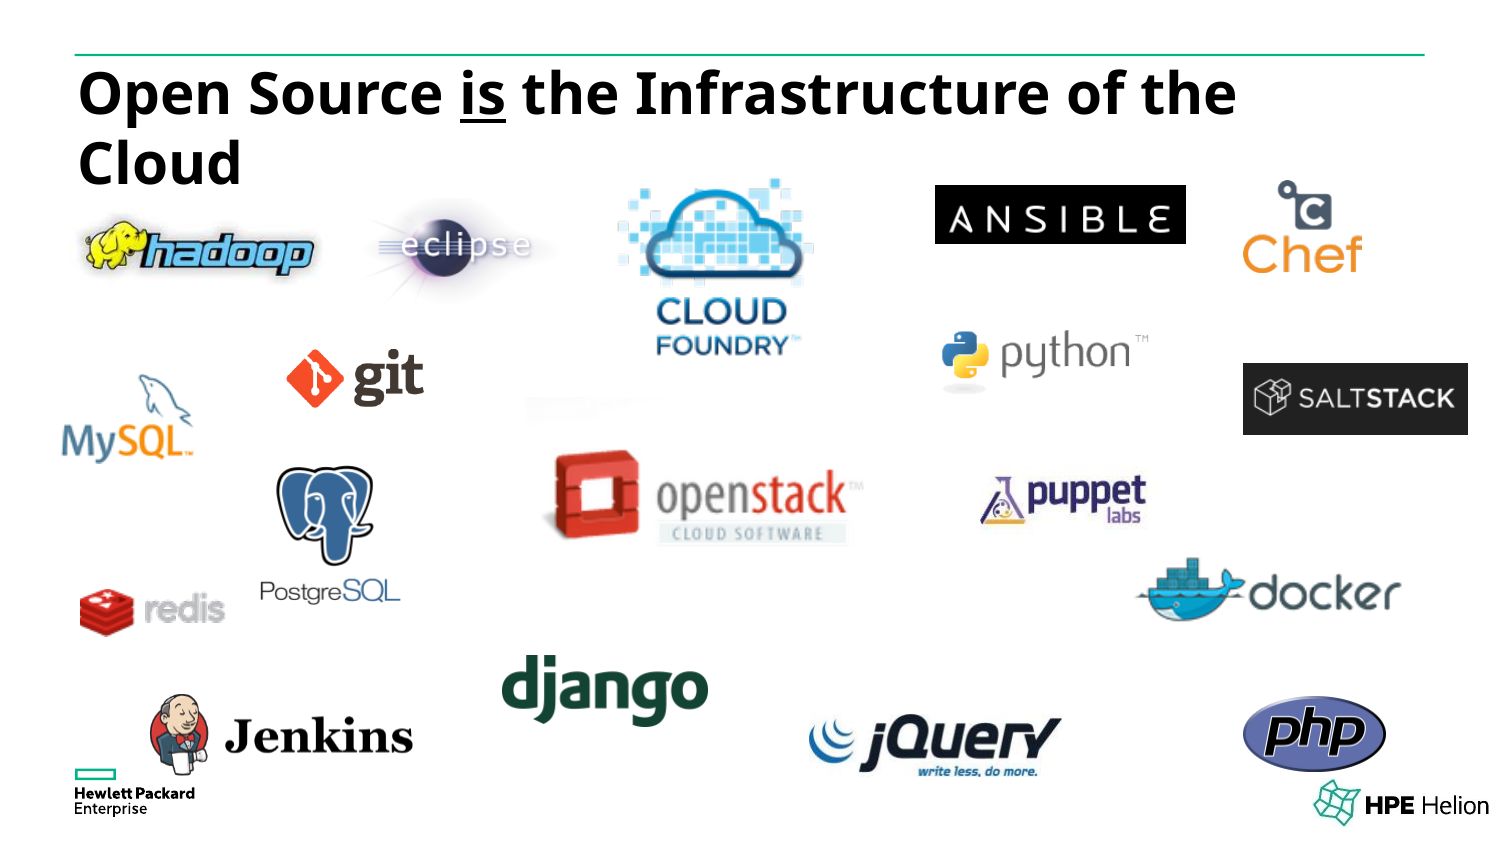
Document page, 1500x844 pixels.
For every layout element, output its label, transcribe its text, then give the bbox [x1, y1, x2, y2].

picture [147, 691, 415, 778]
picture [1243, 180, 1362, 273]
picture [525, 397, 887, 579]
picture [1312, 778, 1489, 827]
picture [610, 157, 834, 381]
picture [935, 185, 1186, 244]
picture [1243, 696, 1386, 772]
picture [181, 173, 192, 178]
picture [0, 173, 561, 329]
picture [247, 442, 410, 623]
picture [80, 589, 226, 637]
picture [286, 349, 424, 408]
picture [41, 374, 214, 464]
picture [218, 173, 230, 178]
picture [1243, 363, 1468, 435]
picture [144, 173, 156, 178]
picture [502, 655, 708, 728]
picture [923, 318, 1176, 404]
picture [980, 449, 1160, 534]
title Open Source is the Infrastructure of the Cloud [77, 56, 1410, 127]
picture [1099, 536, 1425, 645]
picture [809, 714, 1062, 777]
